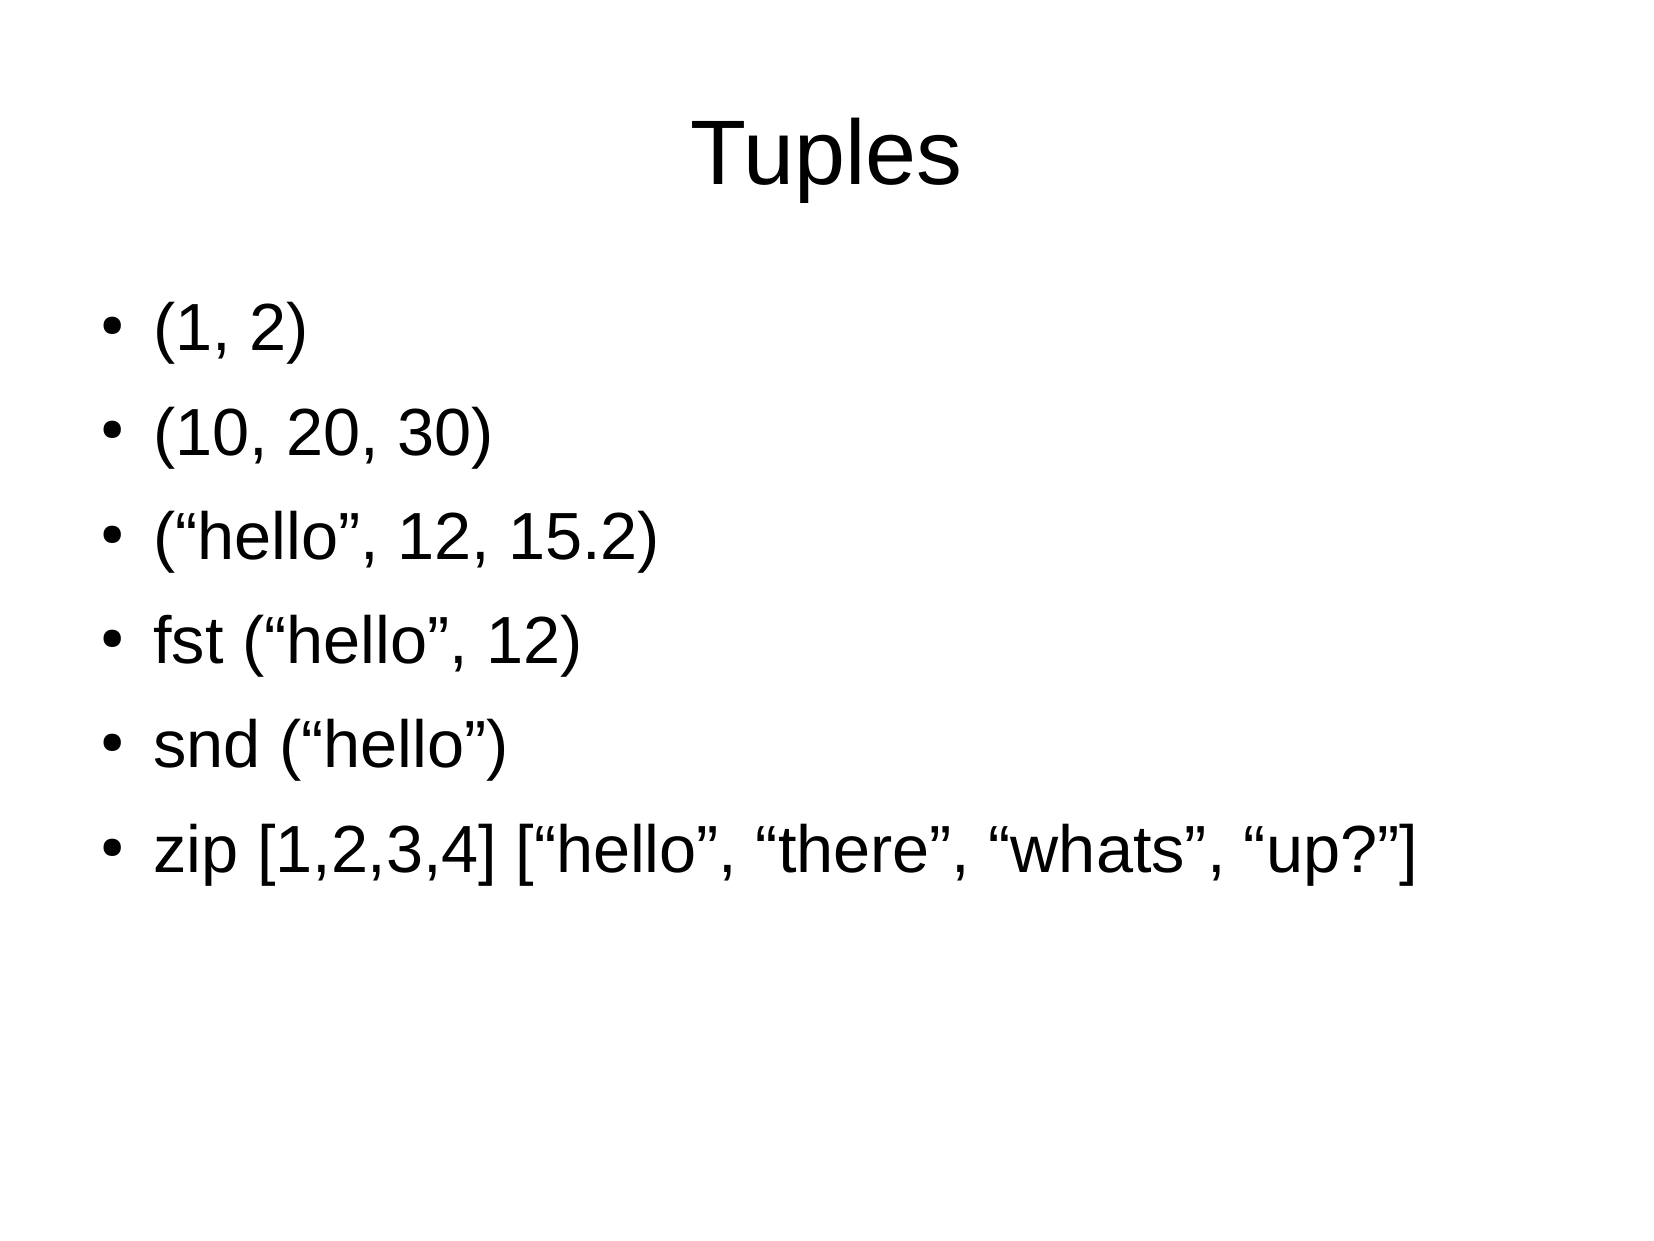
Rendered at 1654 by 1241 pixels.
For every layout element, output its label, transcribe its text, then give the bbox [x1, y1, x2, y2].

list (1, 2) (10, 20, 30) (“hello”, 12, 15.2) fst (“hello”, 12) snd (“hello”) zip [1,2,3,4] [“hello”, “there”, “whats”, “up?”] [82, 290, 1571, 1094]
title Tuples [82, 56, 1571, 250]
